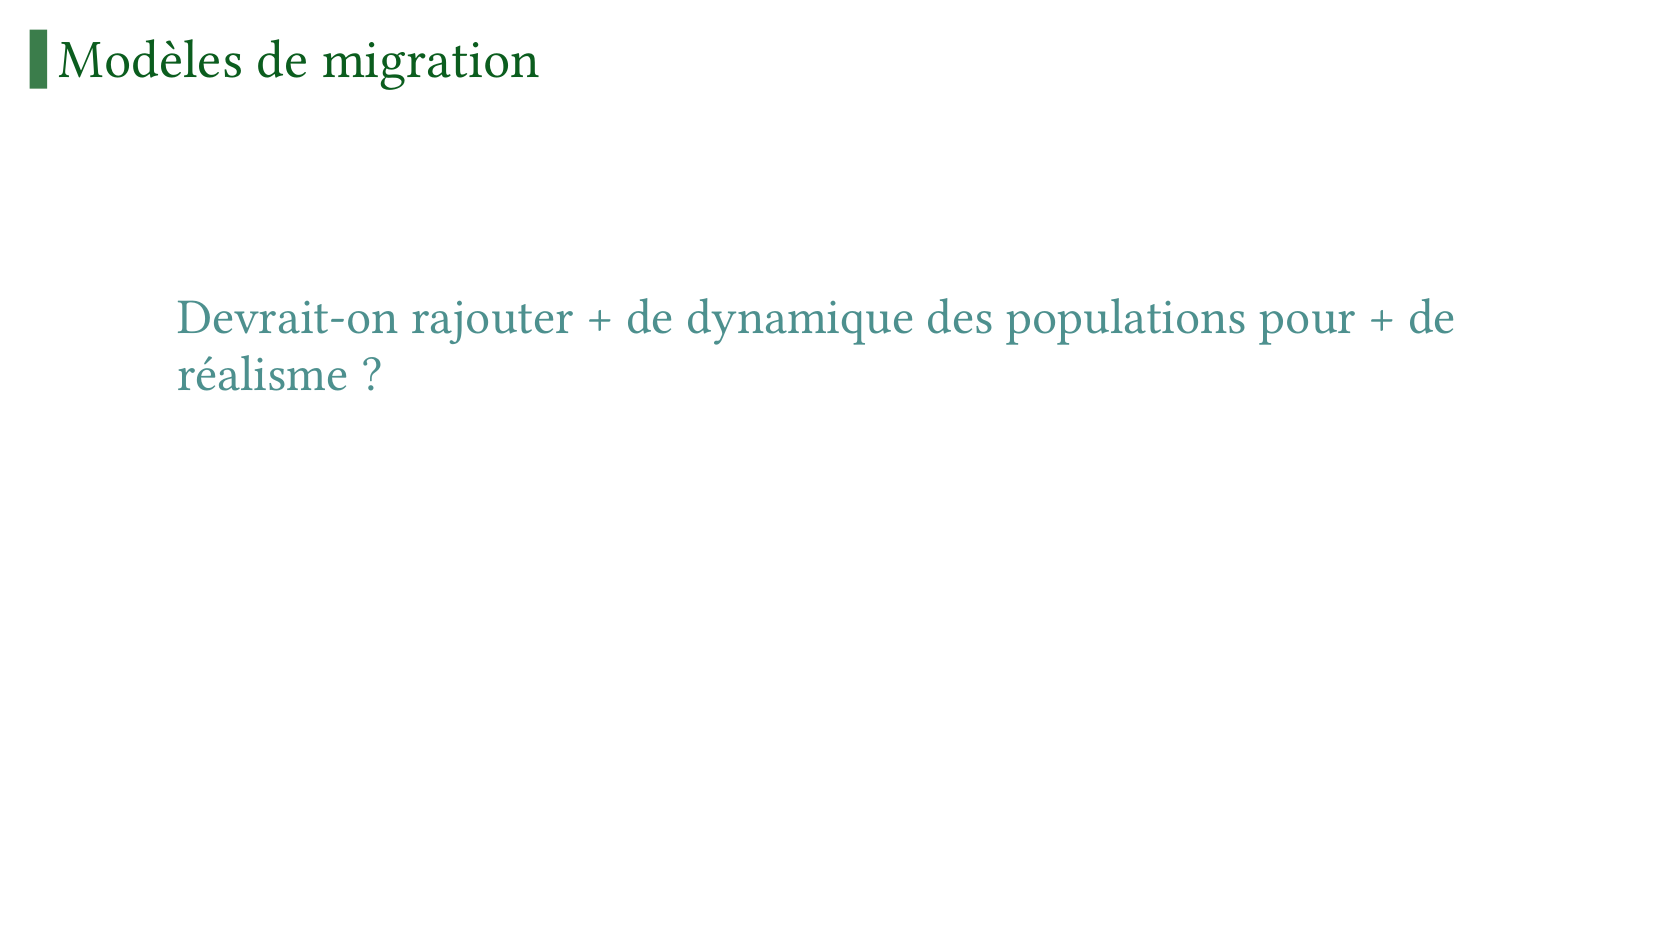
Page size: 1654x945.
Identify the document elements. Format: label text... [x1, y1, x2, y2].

text_box [29, 29, 48, 89]
subtitle Modèles de migration [59, 29, 1571, 119]
text_box Devrait-on rajouter + de dynamique des populations pour + de réalisme ? [177, 118, 1571, 746]
